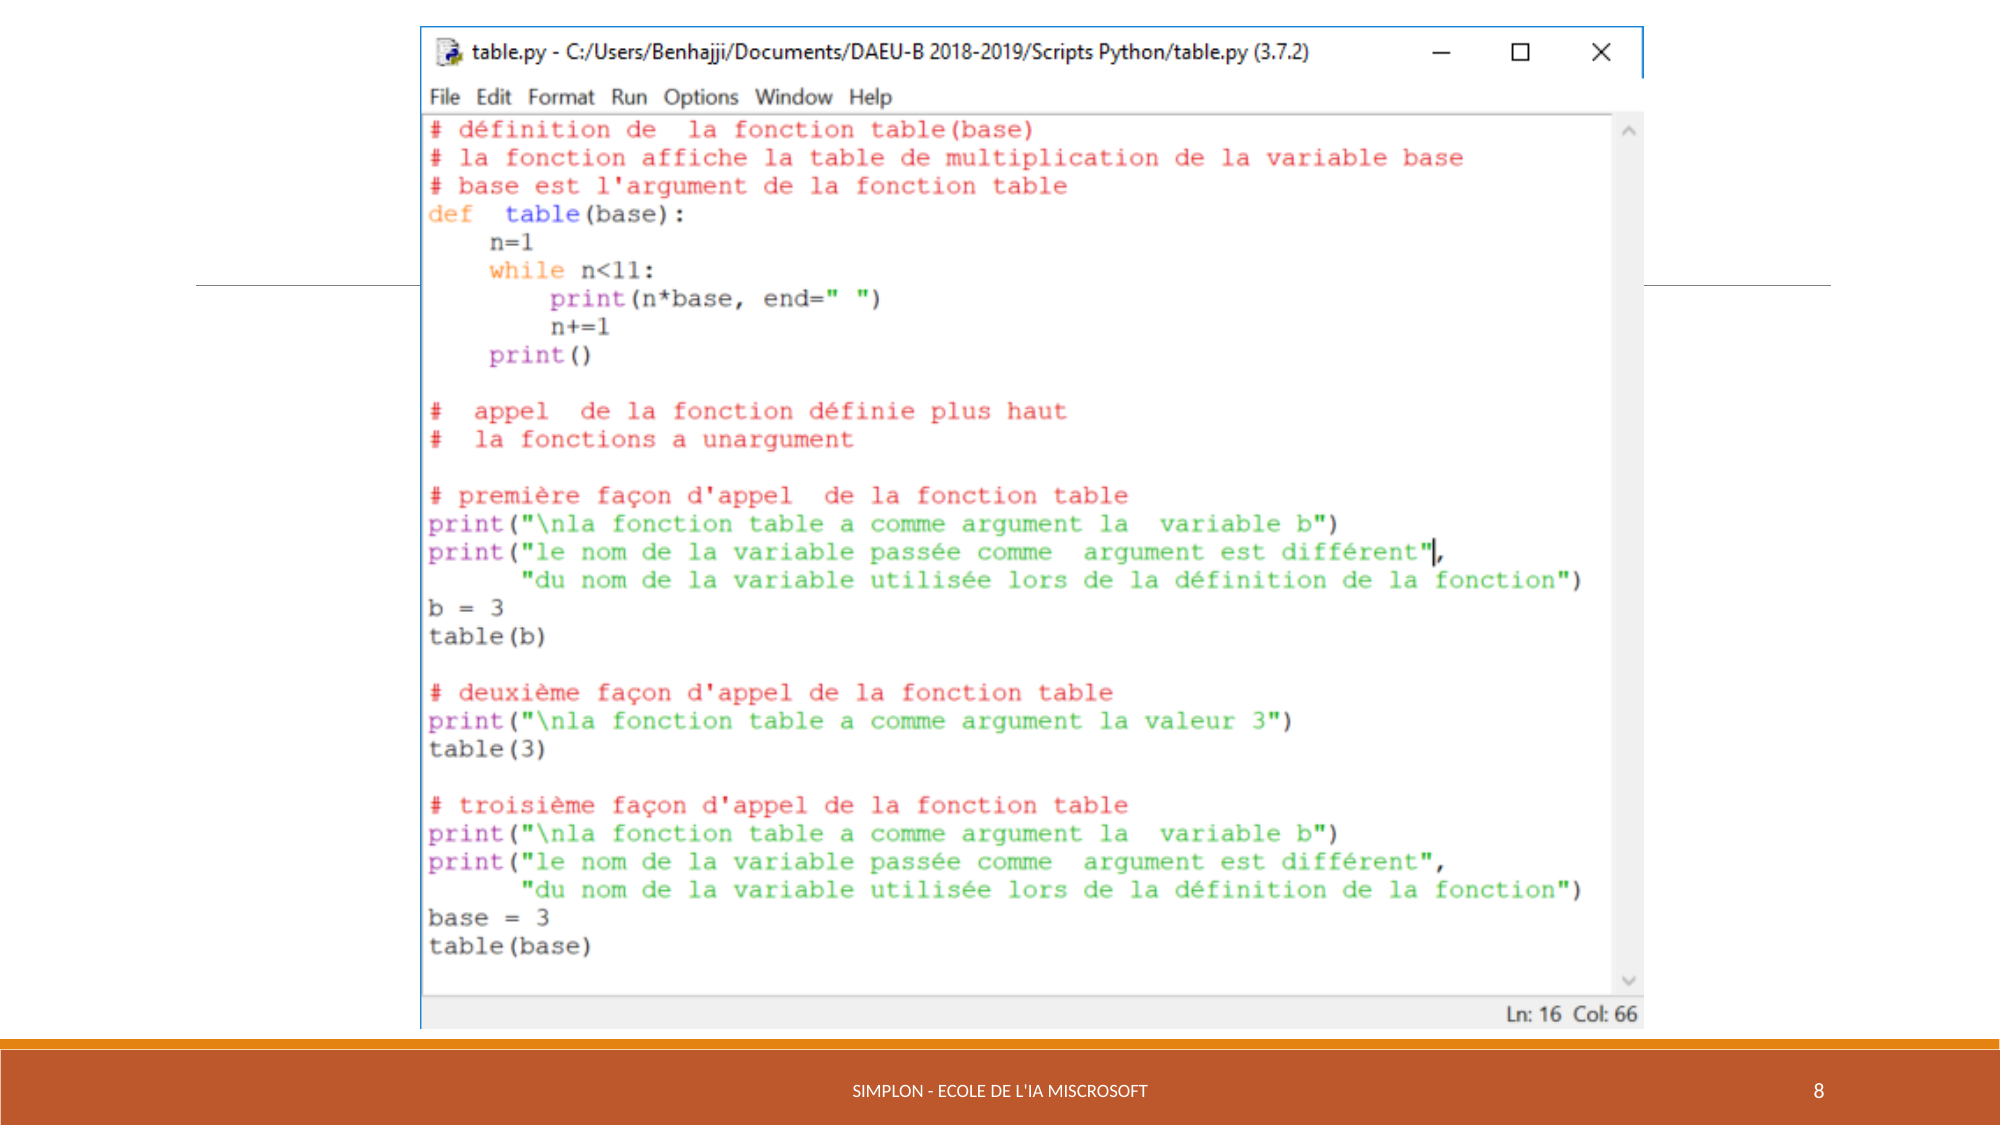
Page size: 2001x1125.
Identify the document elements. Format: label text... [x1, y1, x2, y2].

text_box <numéro> [1624, 1059, 1840, 1120]
text_box Simplon - Ecole de l'IA Miscrosoft [604, 1059, 1396, 1120]
picture [420, 26, 1644, 1029]
